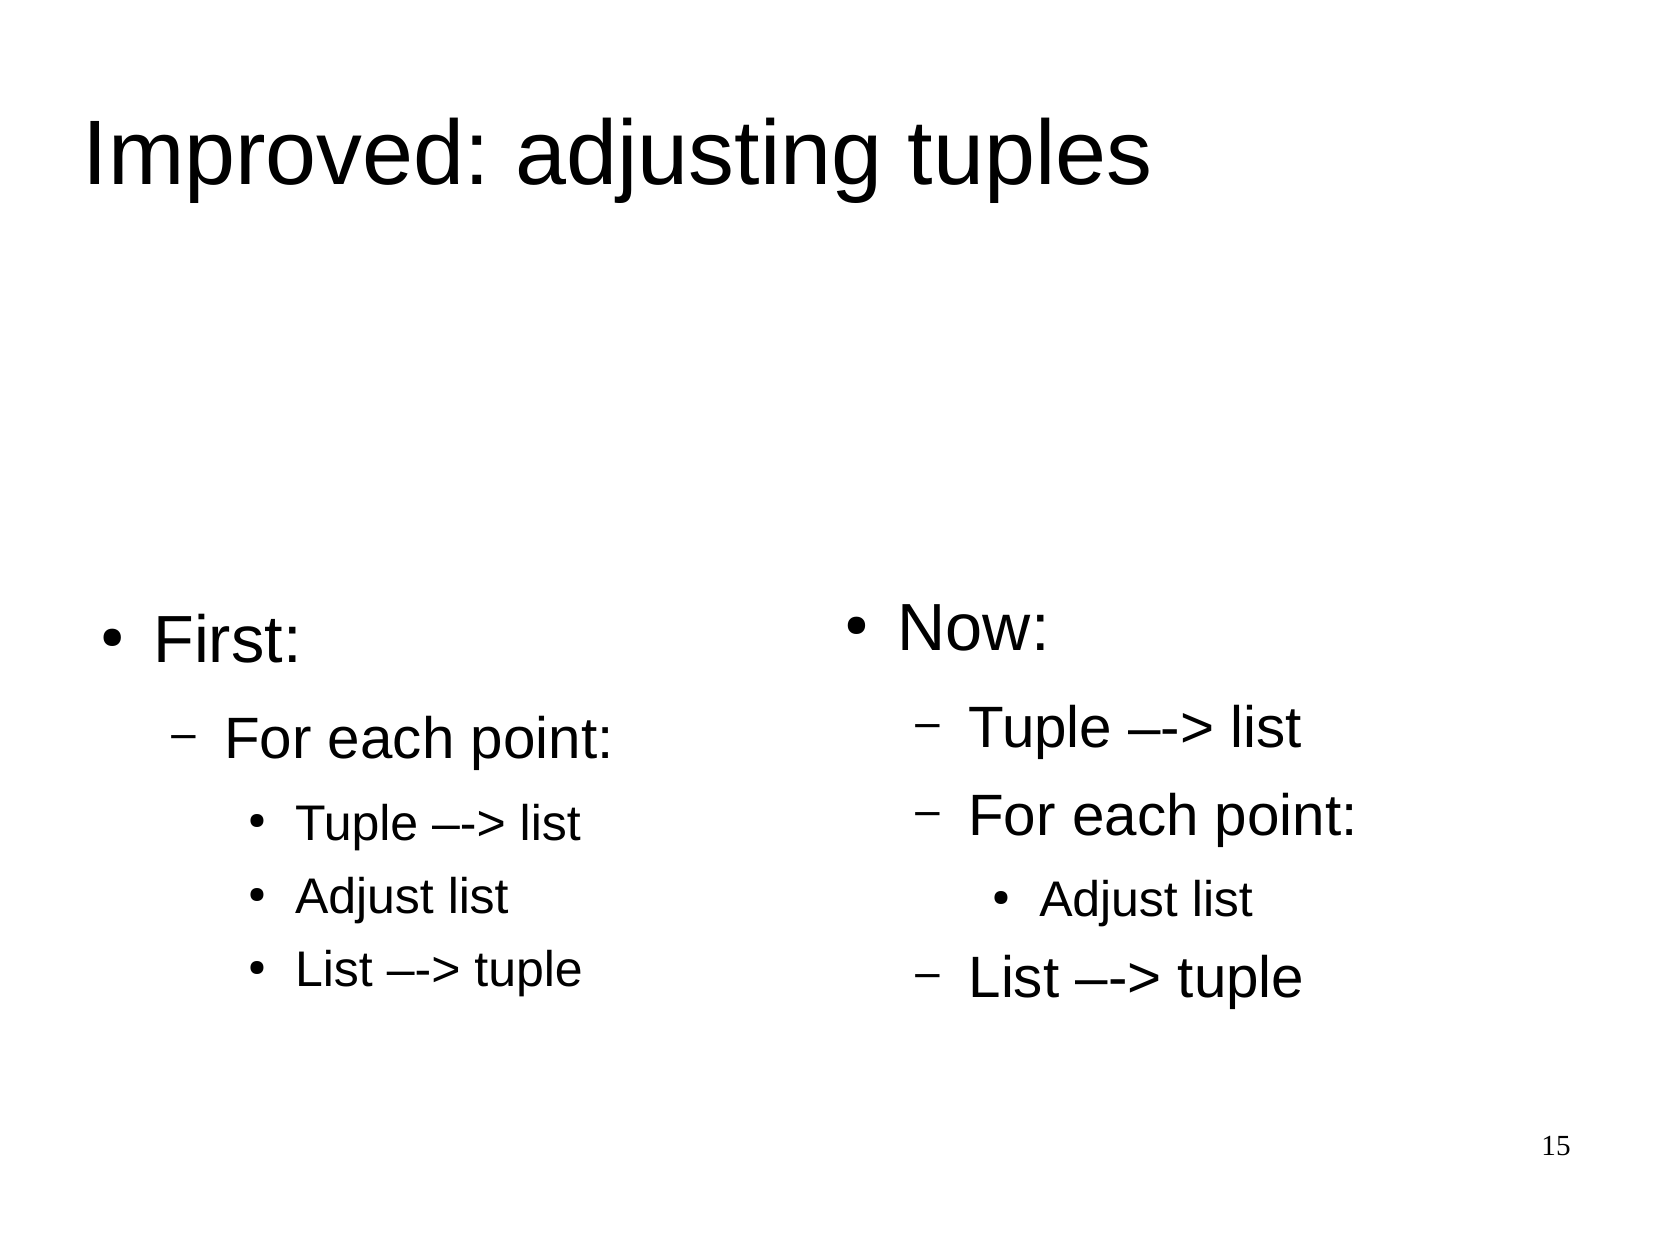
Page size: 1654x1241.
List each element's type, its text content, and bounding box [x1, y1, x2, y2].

title Improved: adjusting tuples [82, 49, 1571, 257]
list Now: Tuple –-> list For each point: Adjust list List –-> tuple [826, 590, 1560, 934]
list First: For each point: Tuple –-> list Adjust list List –-> tuple [82, 601, 815, 945]
